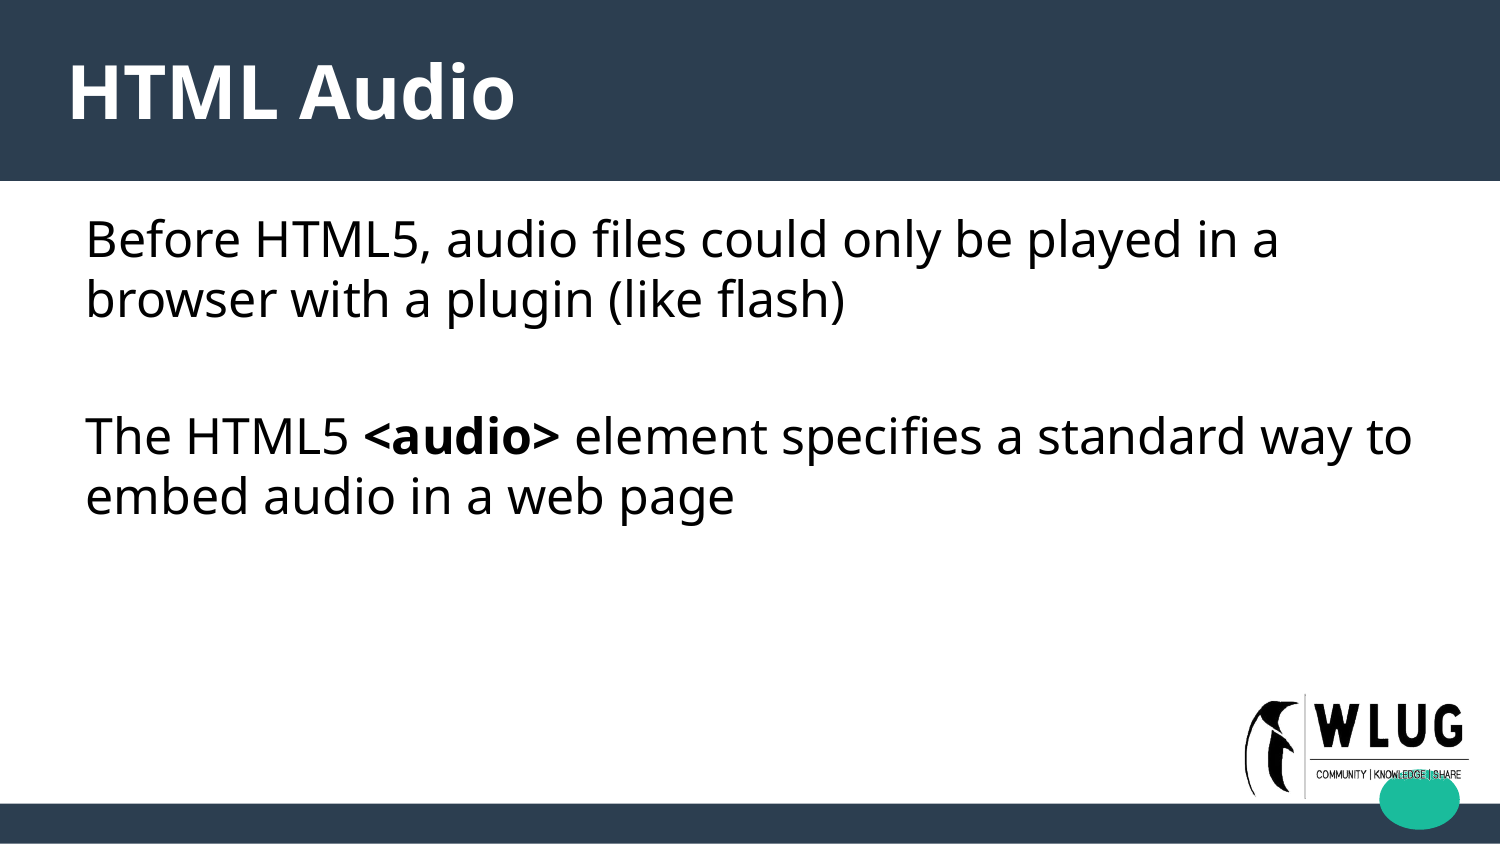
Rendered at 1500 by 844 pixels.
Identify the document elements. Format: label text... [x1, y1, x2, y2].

title HTML Audio [51, 29, 1449, 130]
list Before HTML5, audio files could only be played in a browser with a plugin (like flash) The HTML5 <audio> element specifies a standard way to embed audio in a web page [70, 192, 1465, 538]
picture [1229, 686, 1477, 804]
